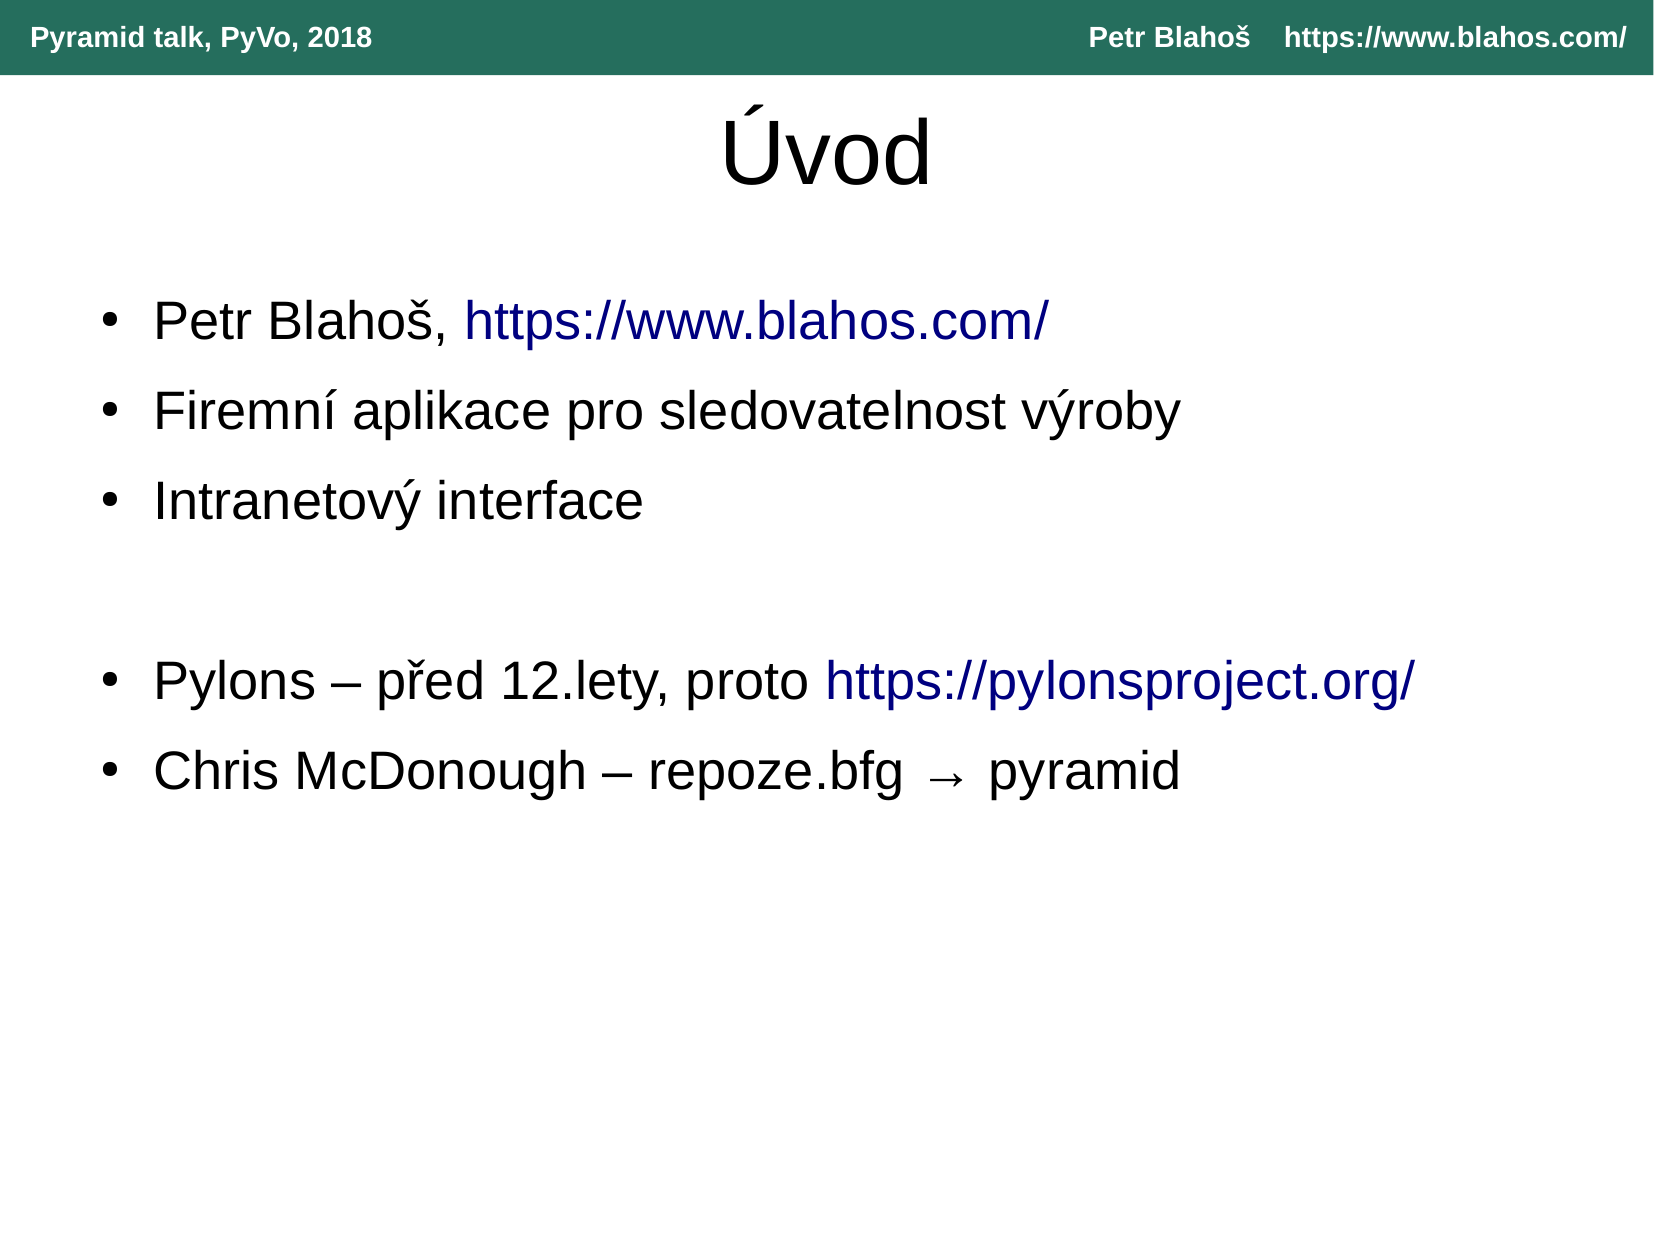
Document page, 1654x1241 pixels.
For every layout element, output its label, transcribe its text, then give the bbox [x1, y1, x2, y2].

list Petr Blahoš, https://www.blahos.com/ Firemní aplikace pro sledovatelnost výroby Intranetový interface Pylons – před 12.lety, proto https://pylonsproject.org/ Chris McDonough – repoze.bfg → pyramid [82, 290, 1571, 1010]
title Úvod [82, 49, 1571, 257]
